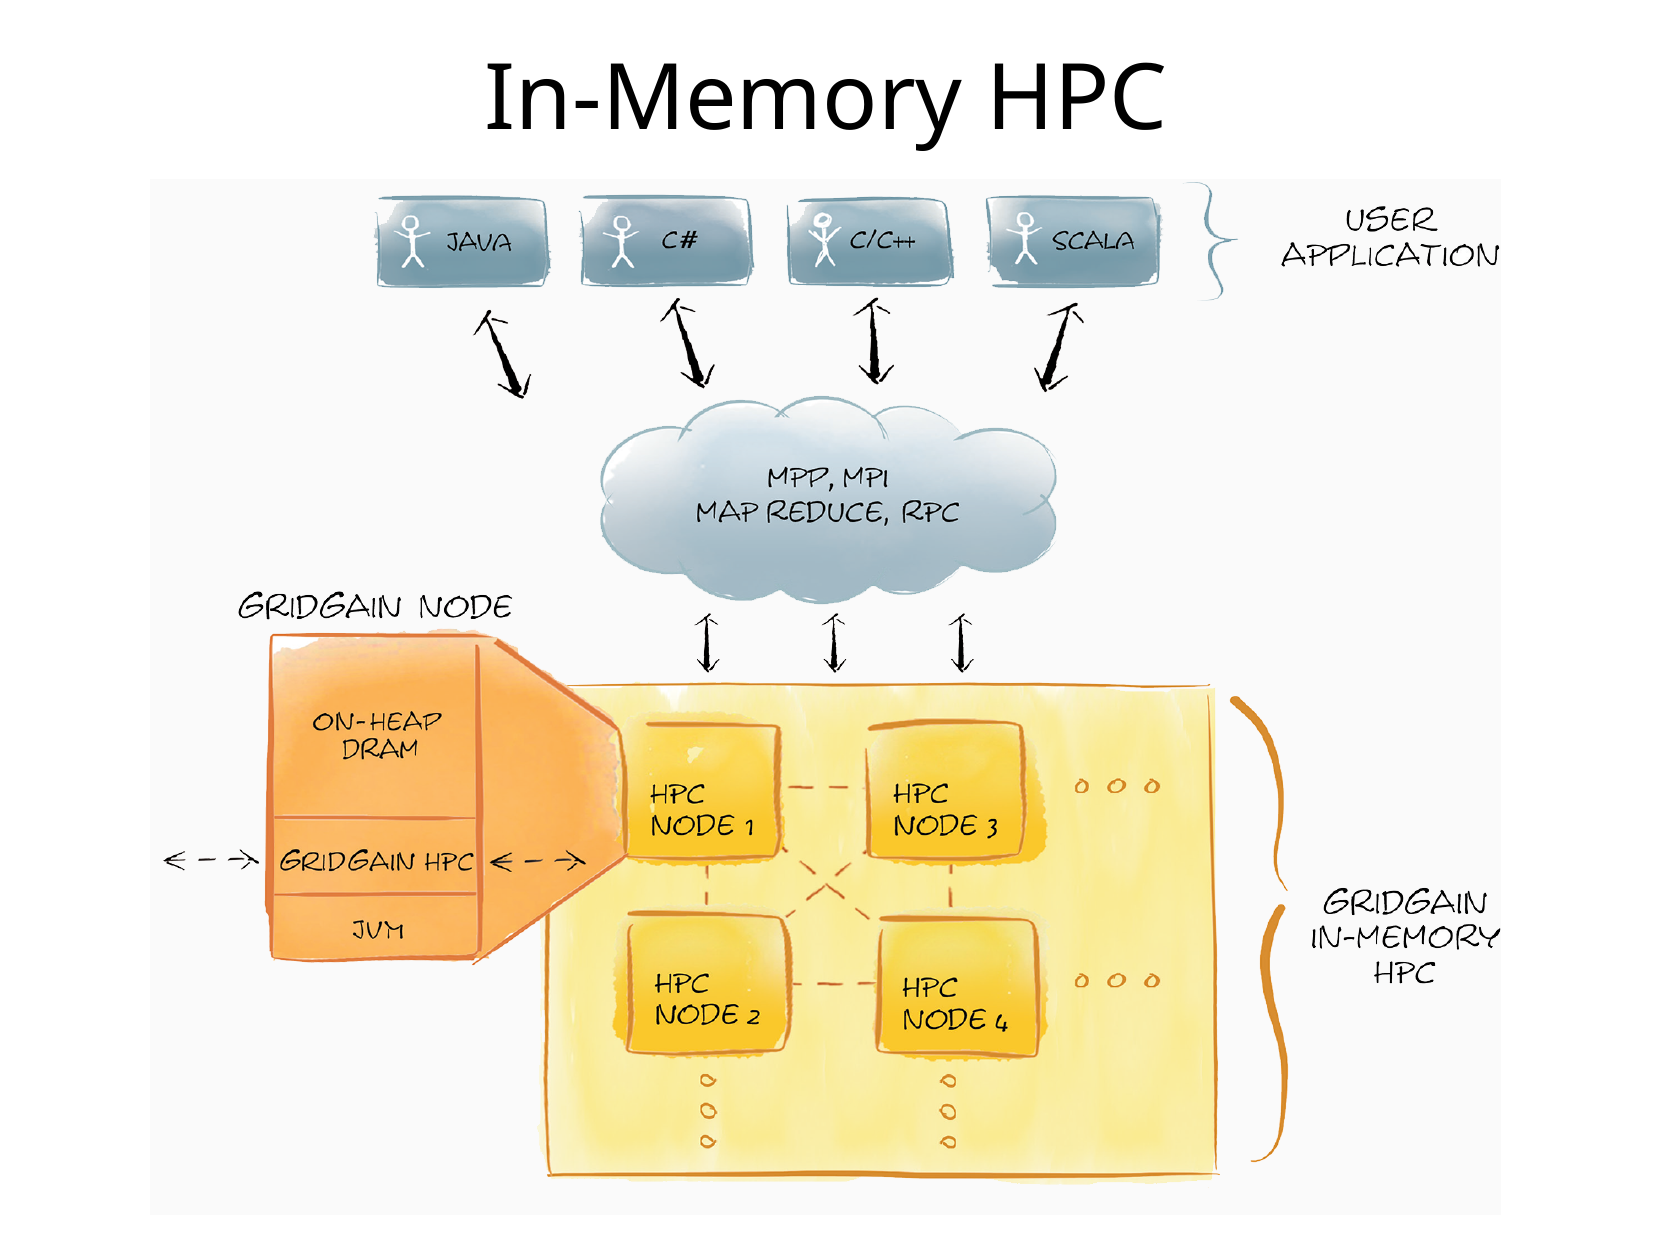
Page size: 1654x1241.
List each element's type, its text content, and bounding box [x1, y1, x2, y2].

picture [150, 179, 1501, 1216]
title In-Memory HPC [82, 0, 1571, 198]
